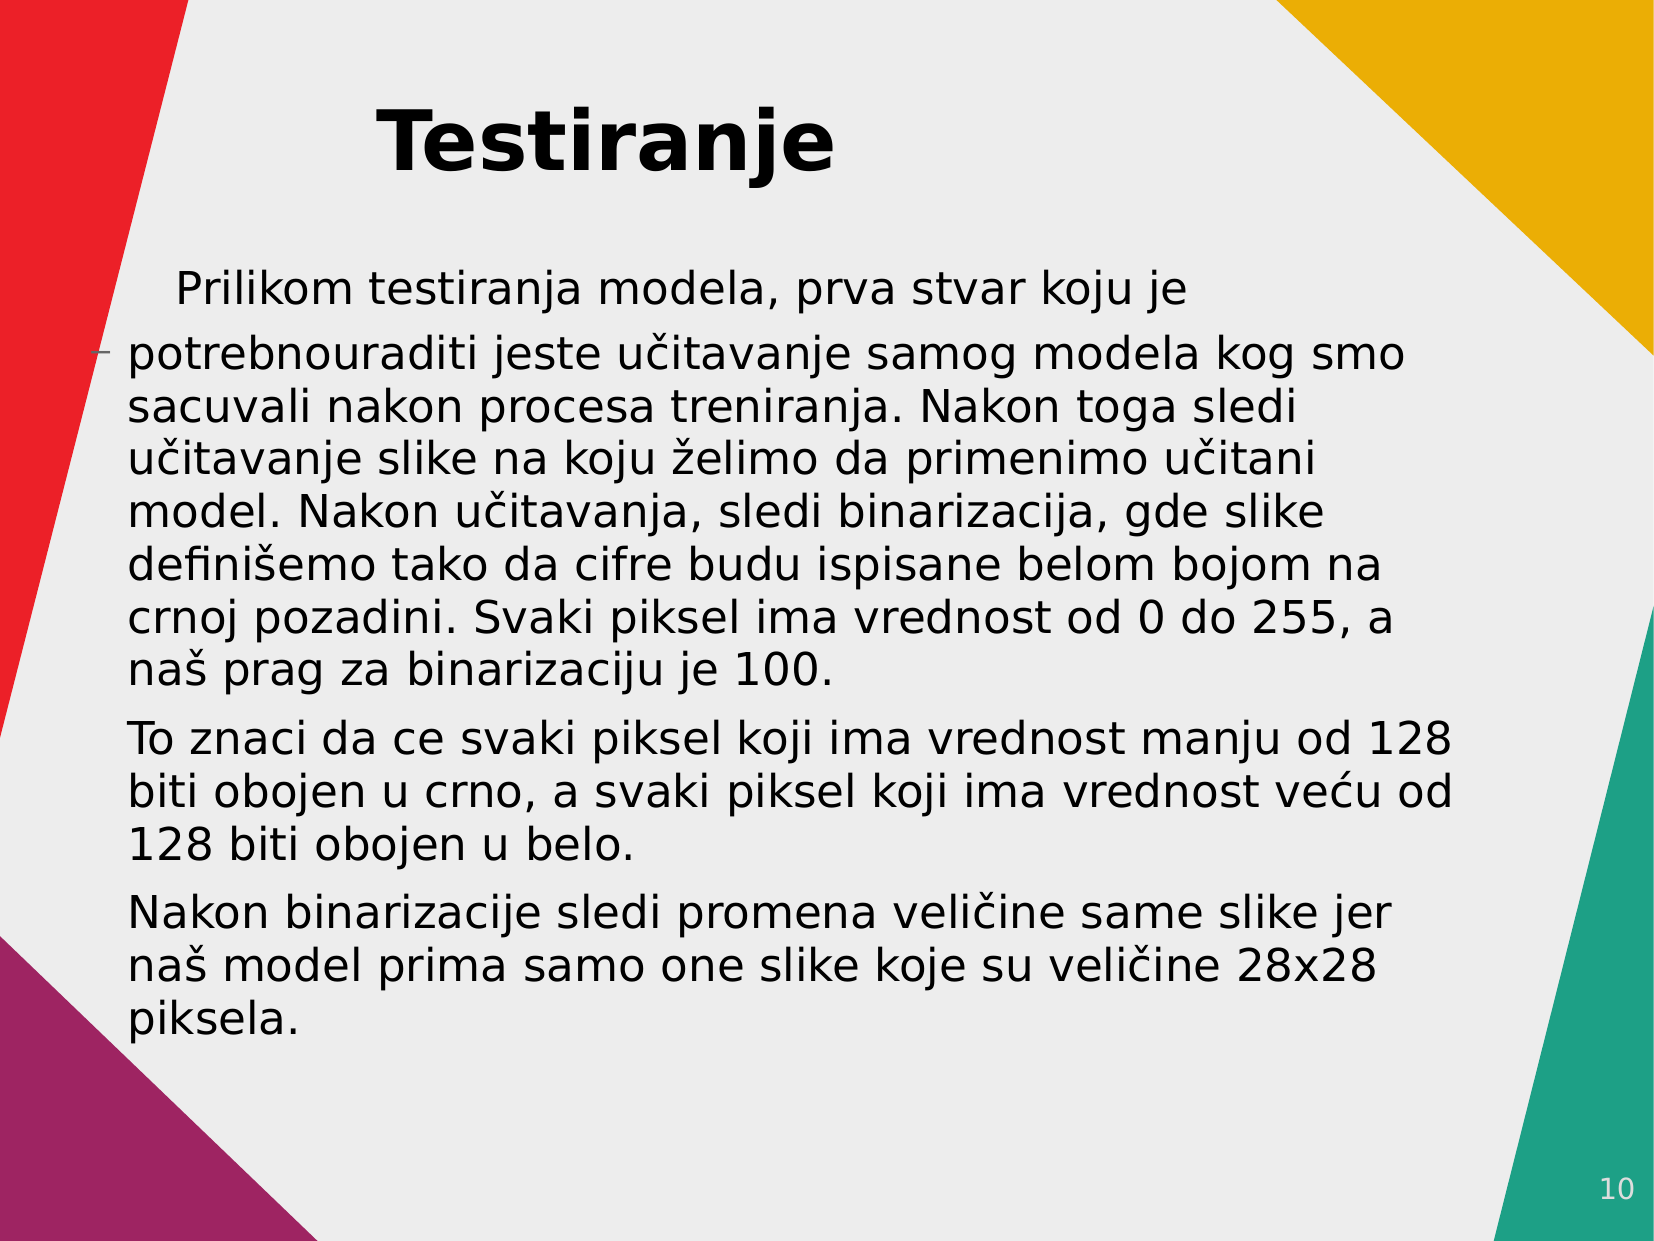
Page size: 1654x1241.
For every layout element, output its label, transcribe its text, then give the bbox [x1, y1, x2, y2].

list Prilikom testiranja modela, prva stvar koju je potrebnouraditi jeste učitavanje samog modela kog smo sacuvali nakon procesa treniranja. Nakon toga sledi učitavanje slike na koju želimo da primenimo učitani model. Nakon učitavanja, sledi binarizacija, gde slike definišemo tako da cifre budu ispisane belom bojom na crnoj pozadini. Svaki piksel ima vrednost od 0 do 255, a naš prag za binarizaciju je 100. To znaci da ce svaki piksel koji ima vrednost manju od 128 biti obojen u crno, a svaki piksel koji ima vrednost veću od 128 biti obojen u belo. Nakon binarizacije sledi promena veličine same slike jer naš model prima samo one slike koje su veličine 28x28 piksela. [31, 262, 1456, 1069]
title Testiranje [0, 43, 1319, 241]
